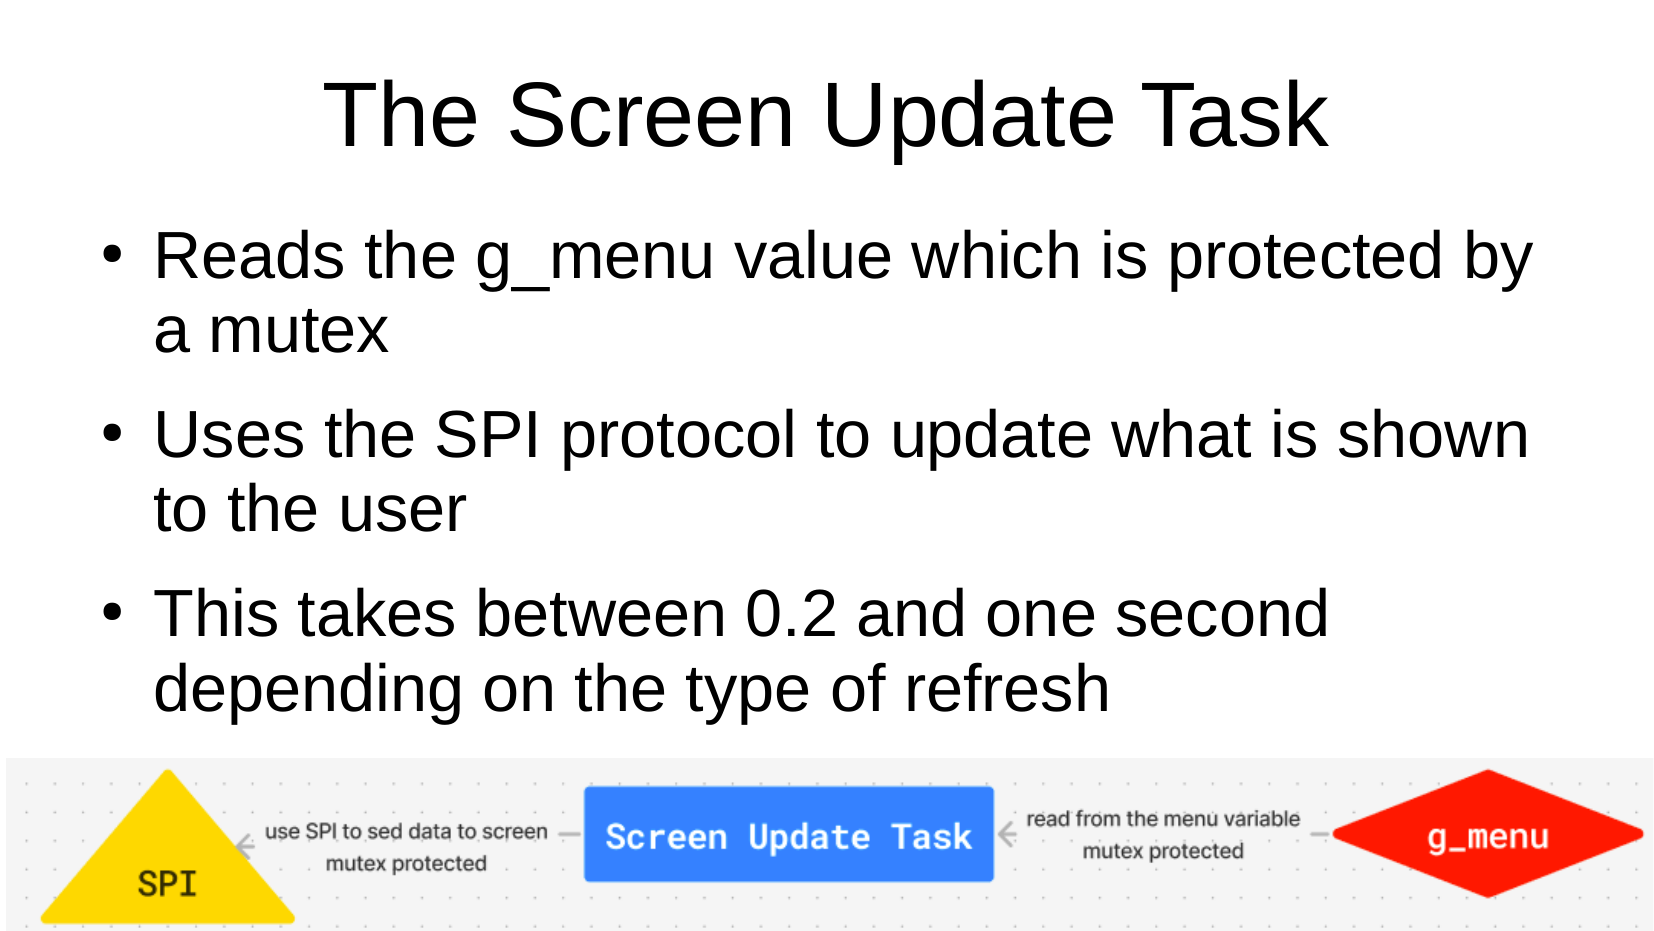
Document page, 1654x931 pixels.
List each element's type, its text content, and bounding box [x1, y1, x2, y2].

picture [6, 758, 1654, 931]
list Reads the g_menu value which is protected by a mutex Uses the SPI protocol to update what is shown to the user This takes between 0.2 and one second depending on the type of refresh [82, 217, 1571, 758]
title The Screen Update Task [82, 37, 1571, 193]
